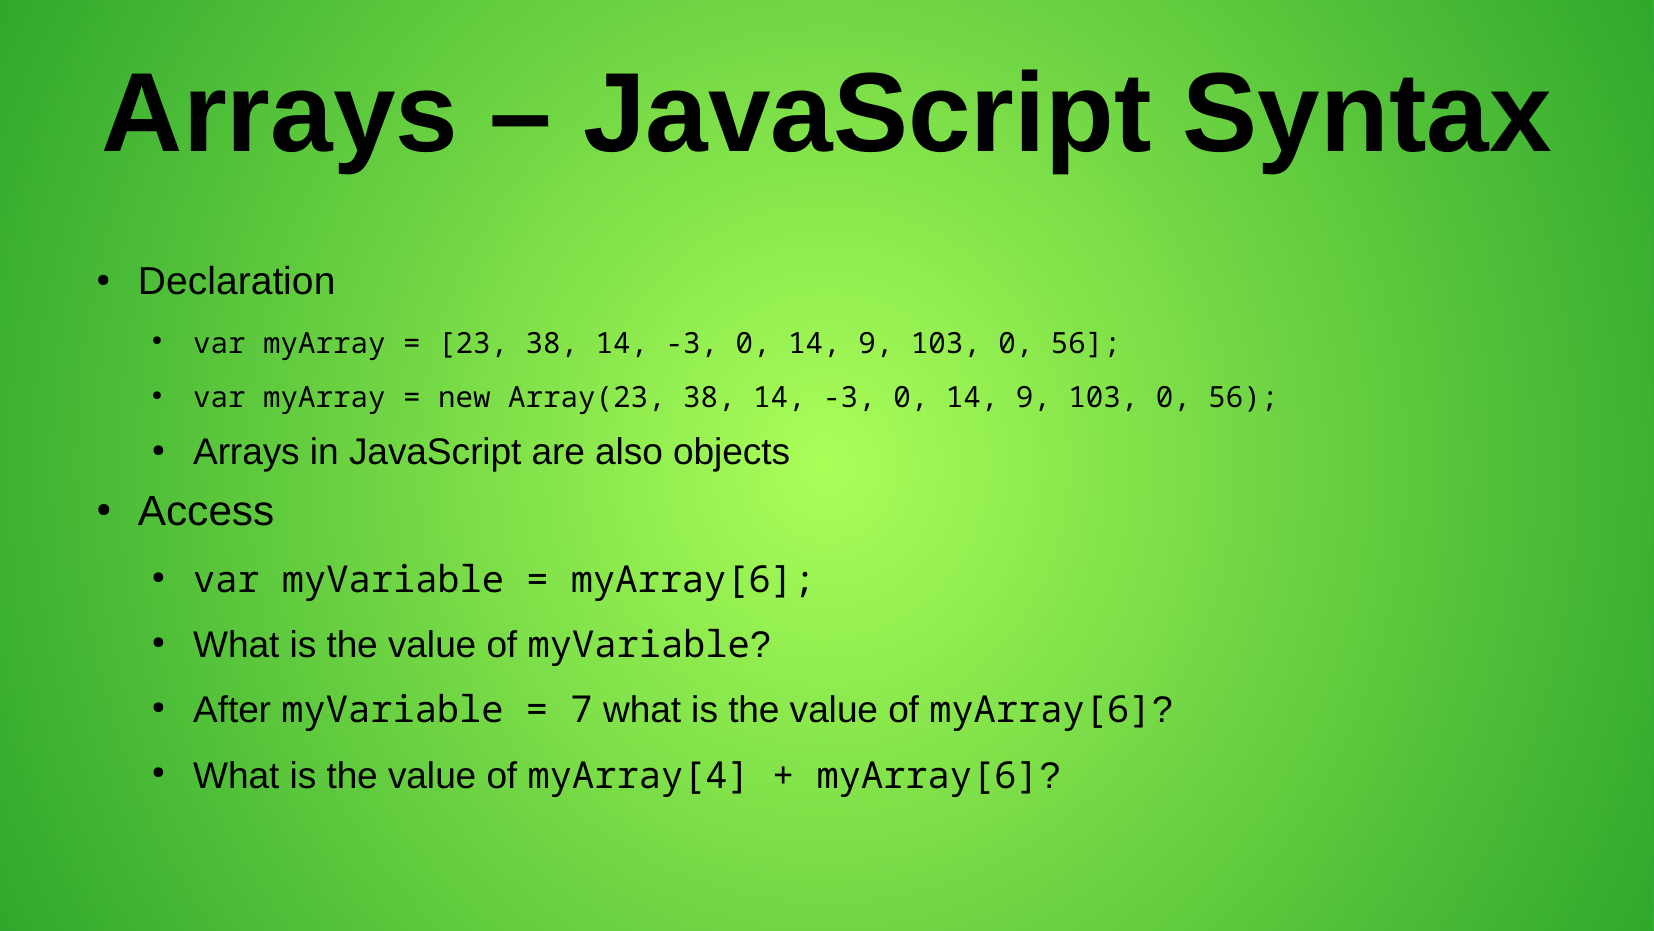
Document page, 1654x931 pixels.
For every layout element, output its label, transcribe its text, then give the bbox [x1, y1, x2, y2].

list Declaration var myArray = [23, 38, 14, -3, 0, 14, 9, 103, 0, 56]; var myArray = new Array(23, 38, 14, -3, 0, 14, 9, 103, 0, 56); Arrays in JavaScript are also objects Access var myVariable = myArray[6]; What is the value of myVariable? After myVariable = 7 what is the value of myArray[6]? What is the value of myArray[4] + myArray[6]? [82, 259, 1571, 800]
title Arrays – JavaScript Syntax [82, 35, 1571, 189]
